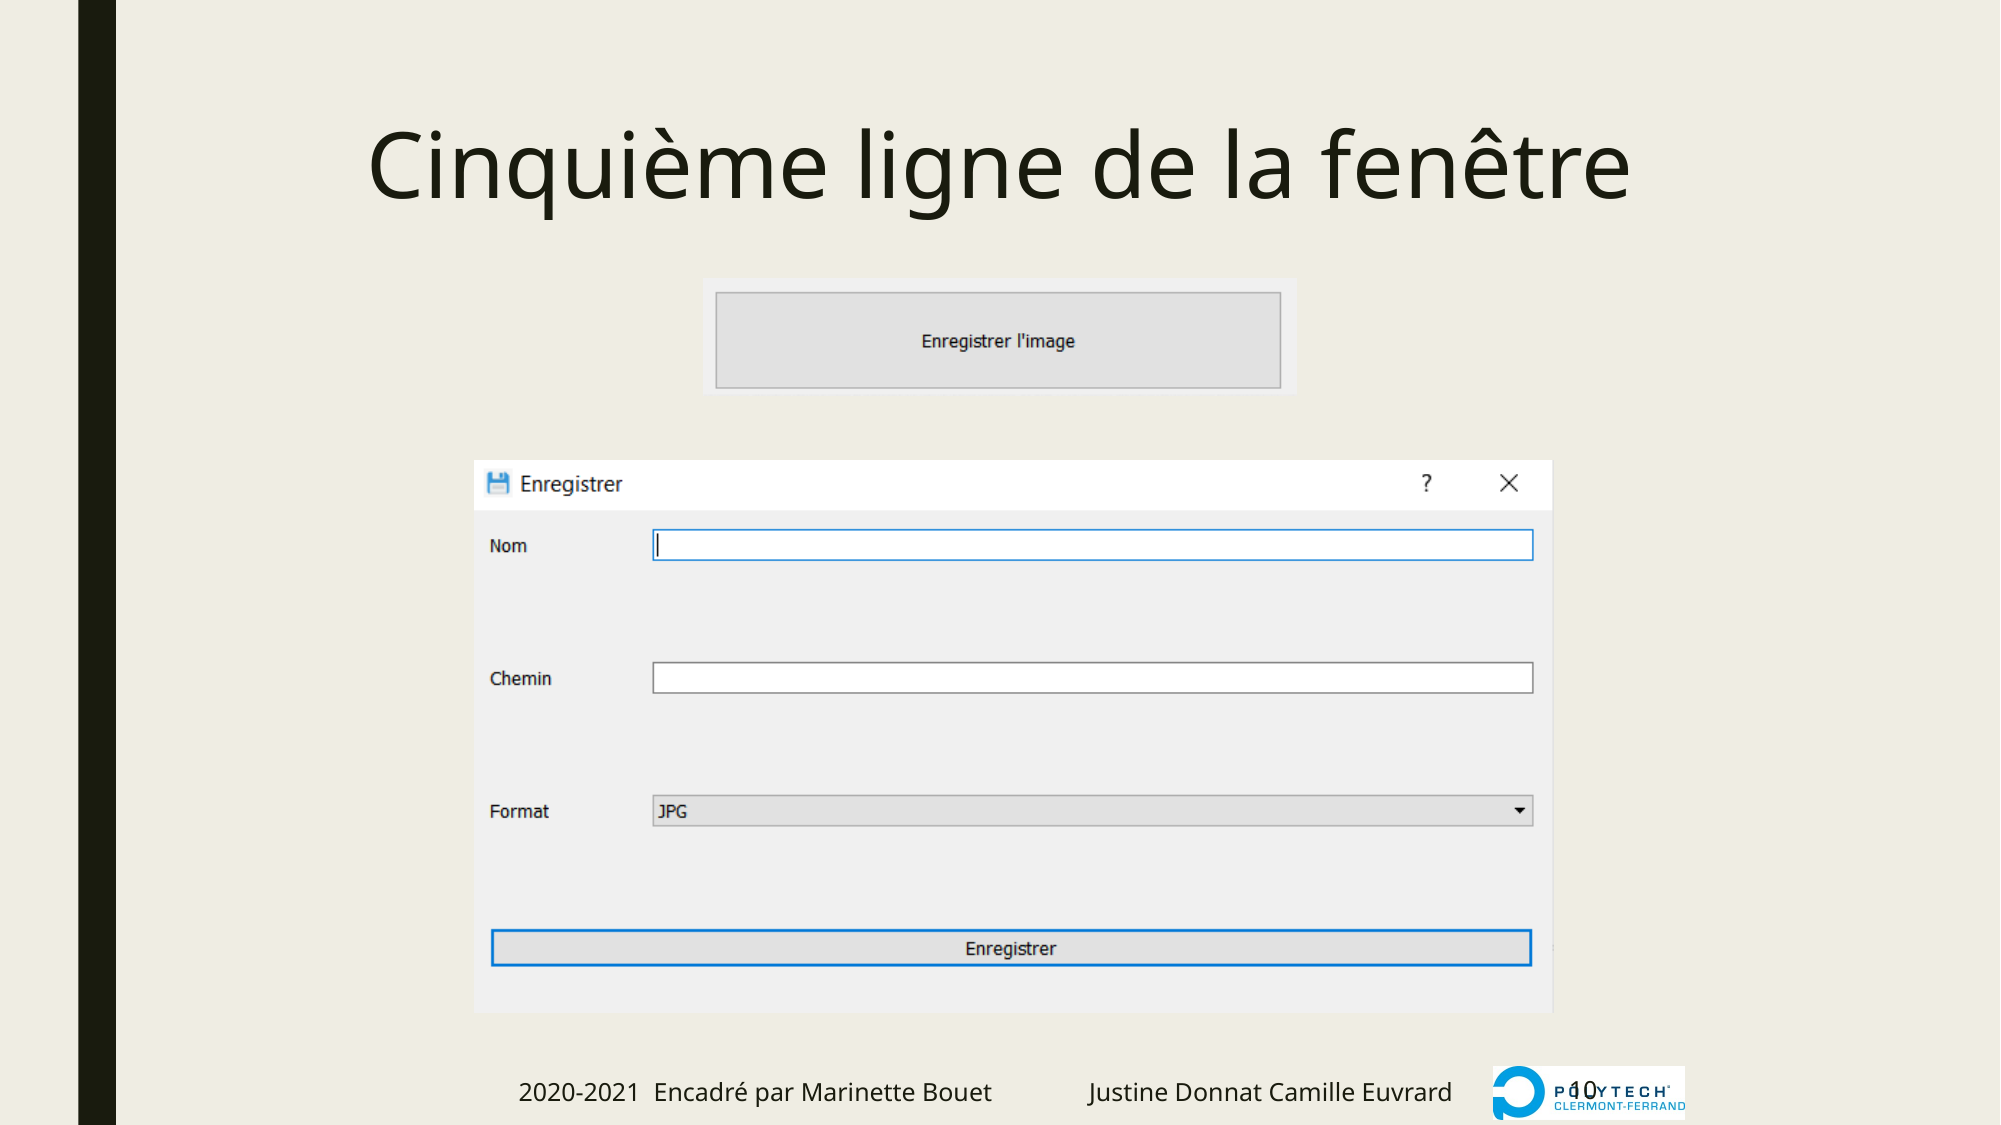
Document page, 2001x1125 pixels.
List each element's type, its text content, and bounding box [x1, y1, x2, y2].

picture [703, 278, 1297, 396]
picture [474, 460, 1554, 1013]
title Cinquième ligne de la fenêtre [225, 112, 1801, 231]
text_box [1553, 1058, 1816, 1125]
text_box 2020-2021 Encadré par Marinette Bouet Justine Donnat Camille Euvrard [474, 1058, 1506, 1125]
